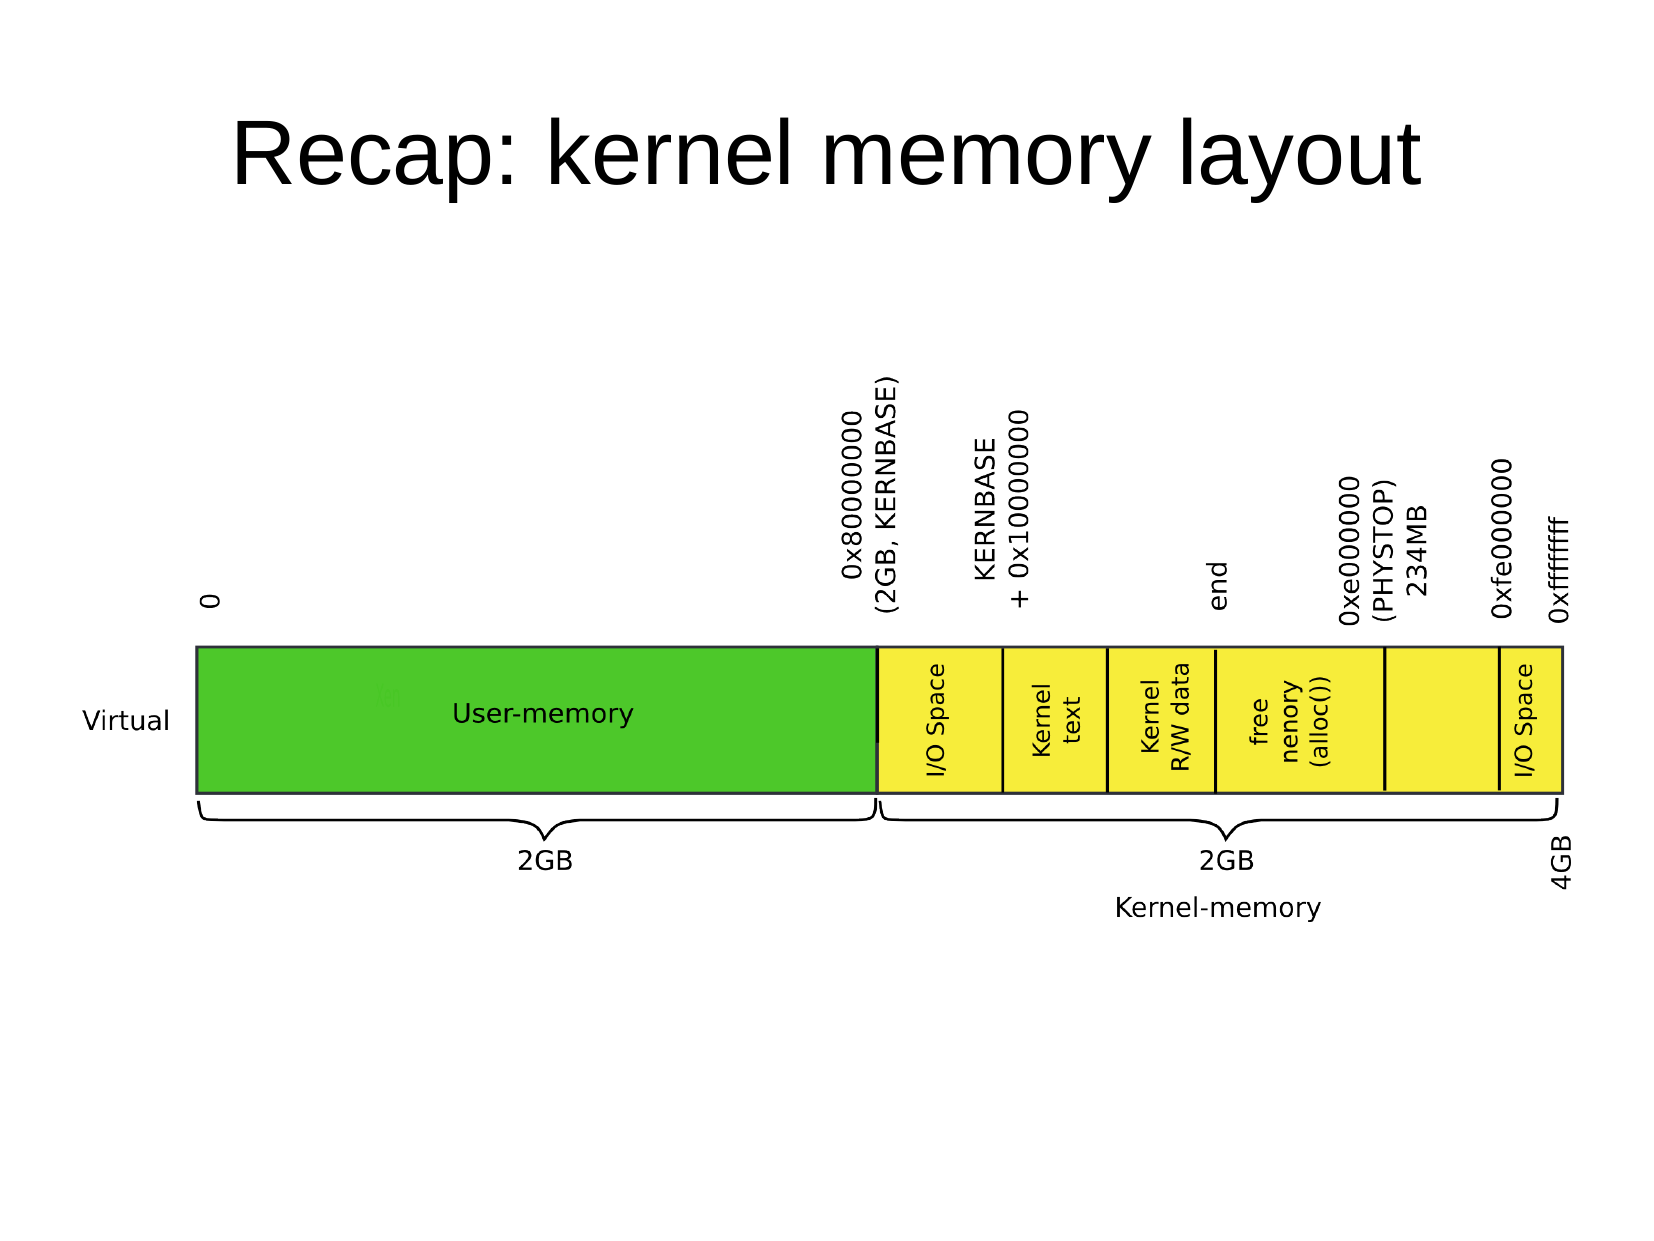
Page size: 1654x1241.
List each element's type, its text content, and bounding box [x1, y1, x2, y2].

picture [82, 377, 1571, 922]
title Recap: kernel memory layout [82, 49, 1571, 257]
